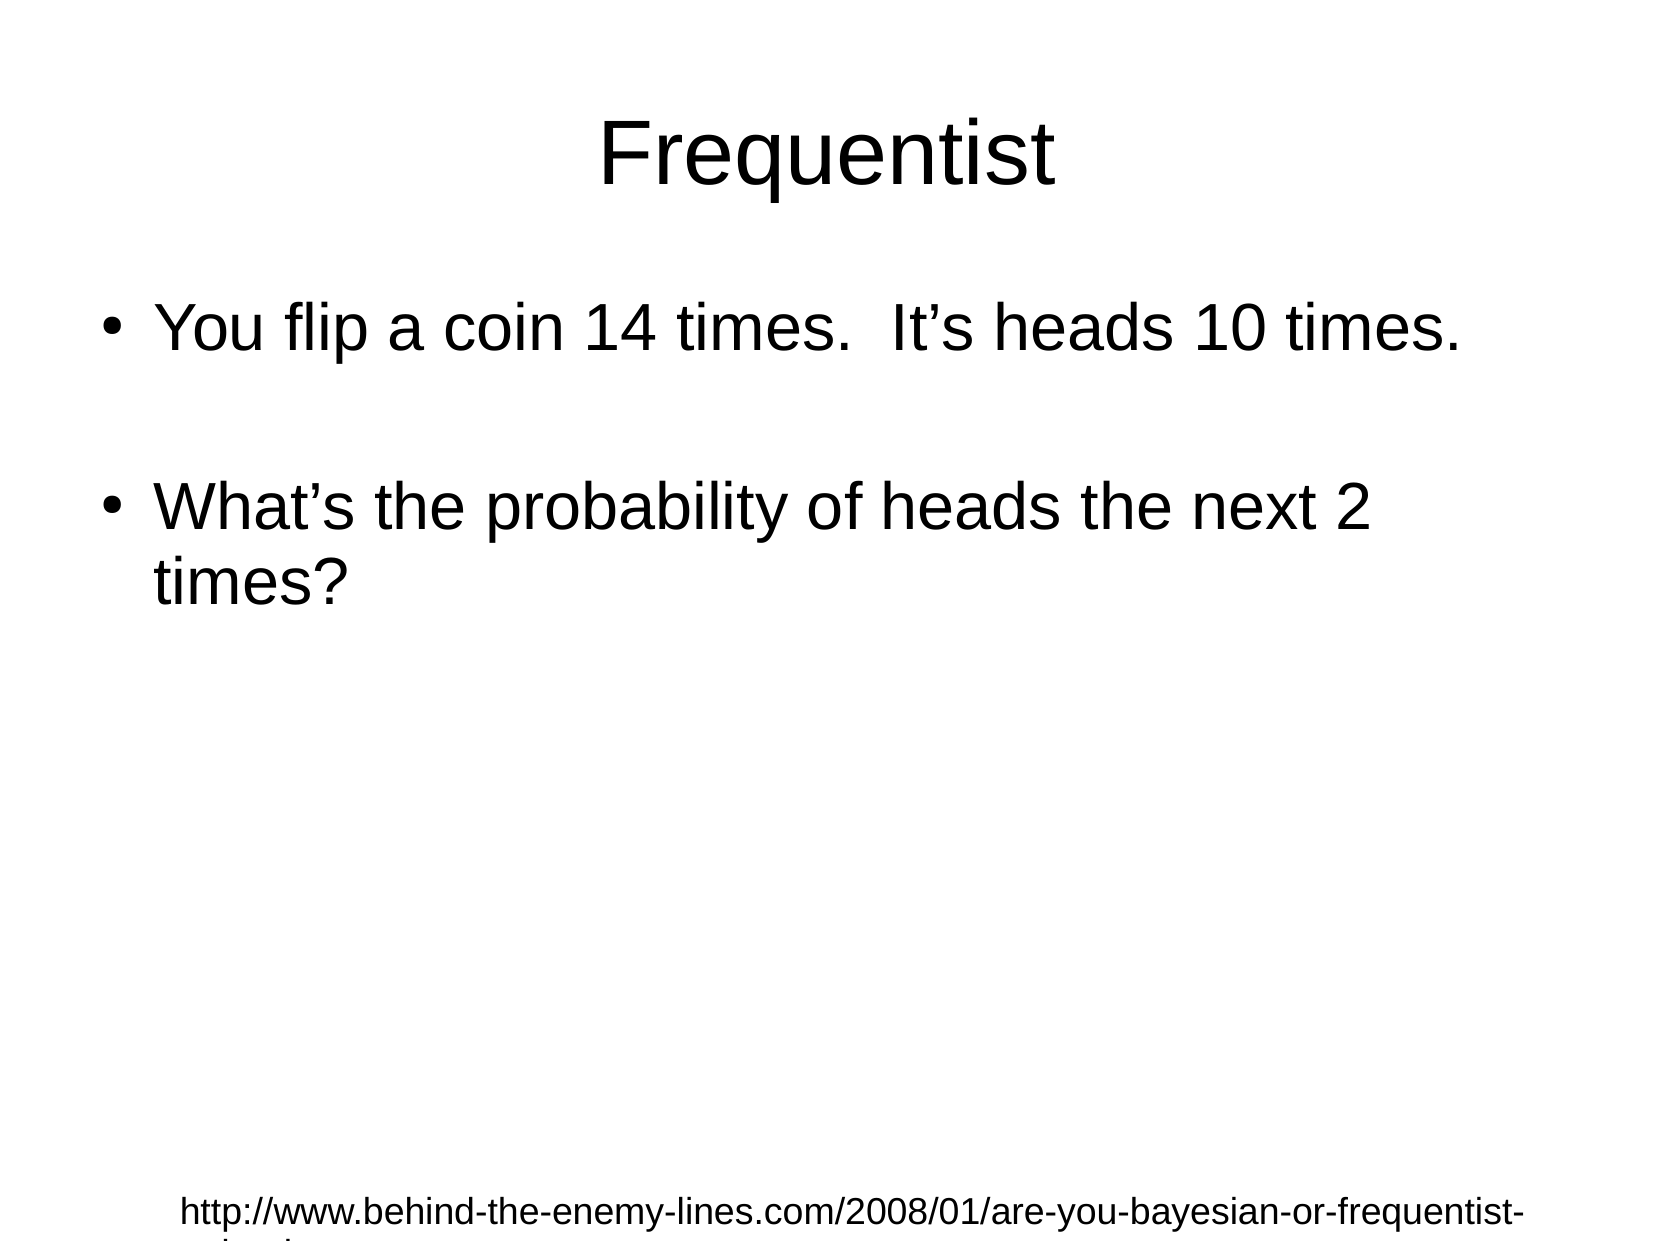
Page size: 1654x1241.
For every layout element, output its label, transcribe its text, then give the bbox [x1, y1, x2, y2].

text_box http://www.behind-the-enemy-lines.com/2008/01/are-you-bayesian-or-frequentist-or.html [165, 1183, 1653, 1241]
list You flip a coin 14 times. It’s heads 10 times. What’s the probability of heads the next 2 times? [82, 290, 1571, 1010]
title Frequentist [82, 49, 1571, 257]
